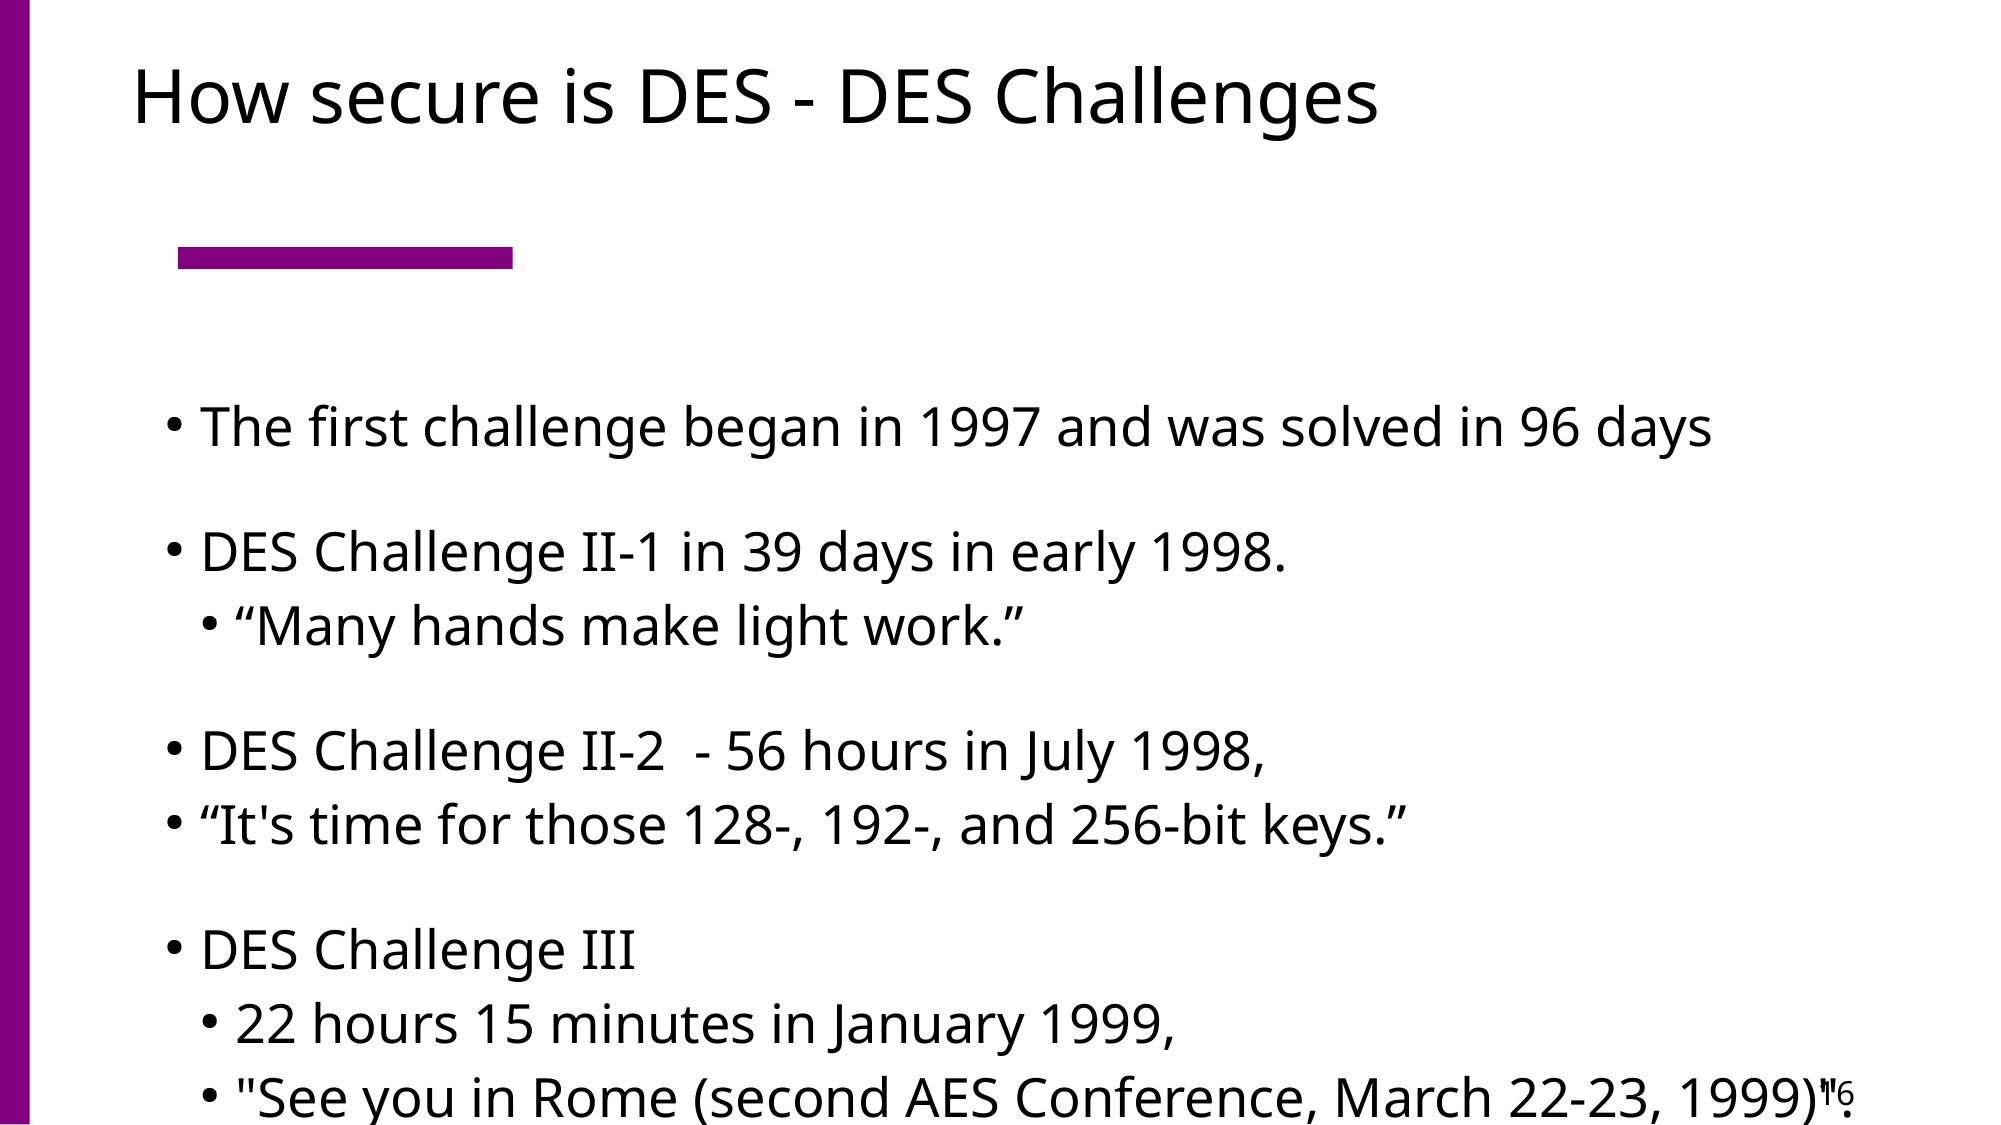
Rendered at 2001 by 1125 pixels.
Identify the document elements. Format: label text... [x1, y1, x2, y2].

list [126, 197, 1938, 961]
title How secure is DES - DES Challenges [116, 0, 1817, 188]
text_box The first challenge began in 1997 and was solved in 96 days DES Challenge II-1 in 39 days in early 1998. “Many hands make light work.” DES Challenge II-2 - 56 hours in July 1998, “It's time for those 128-, 192-, and 256-bit keys.” DES Challenge III 22 hours 15 minutes in January 1999, "See you in Rome (second AES Conference, March 22-23, 1999)". [150, 329, 1950, 1057]
